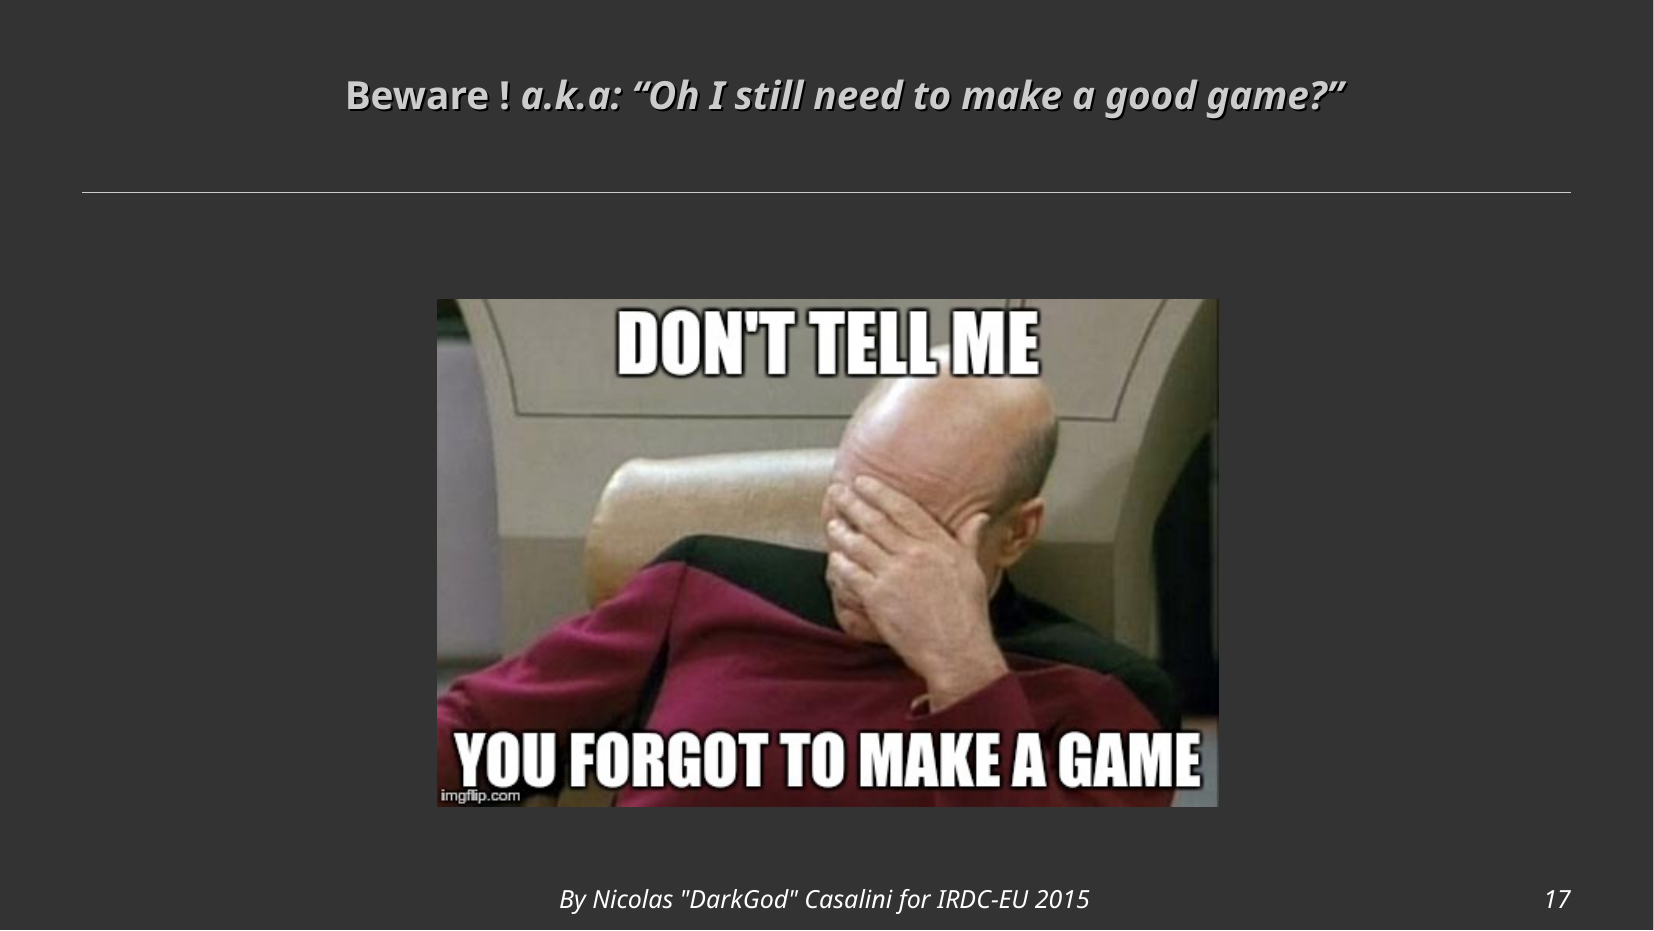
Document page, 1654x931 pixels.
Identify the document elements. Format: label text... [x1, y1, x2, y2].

picture [437, 299, 1219, 807]
title Beware ! a.k.a: “Oh I still need to make a good game?” [60, 35, 1594, 154]
